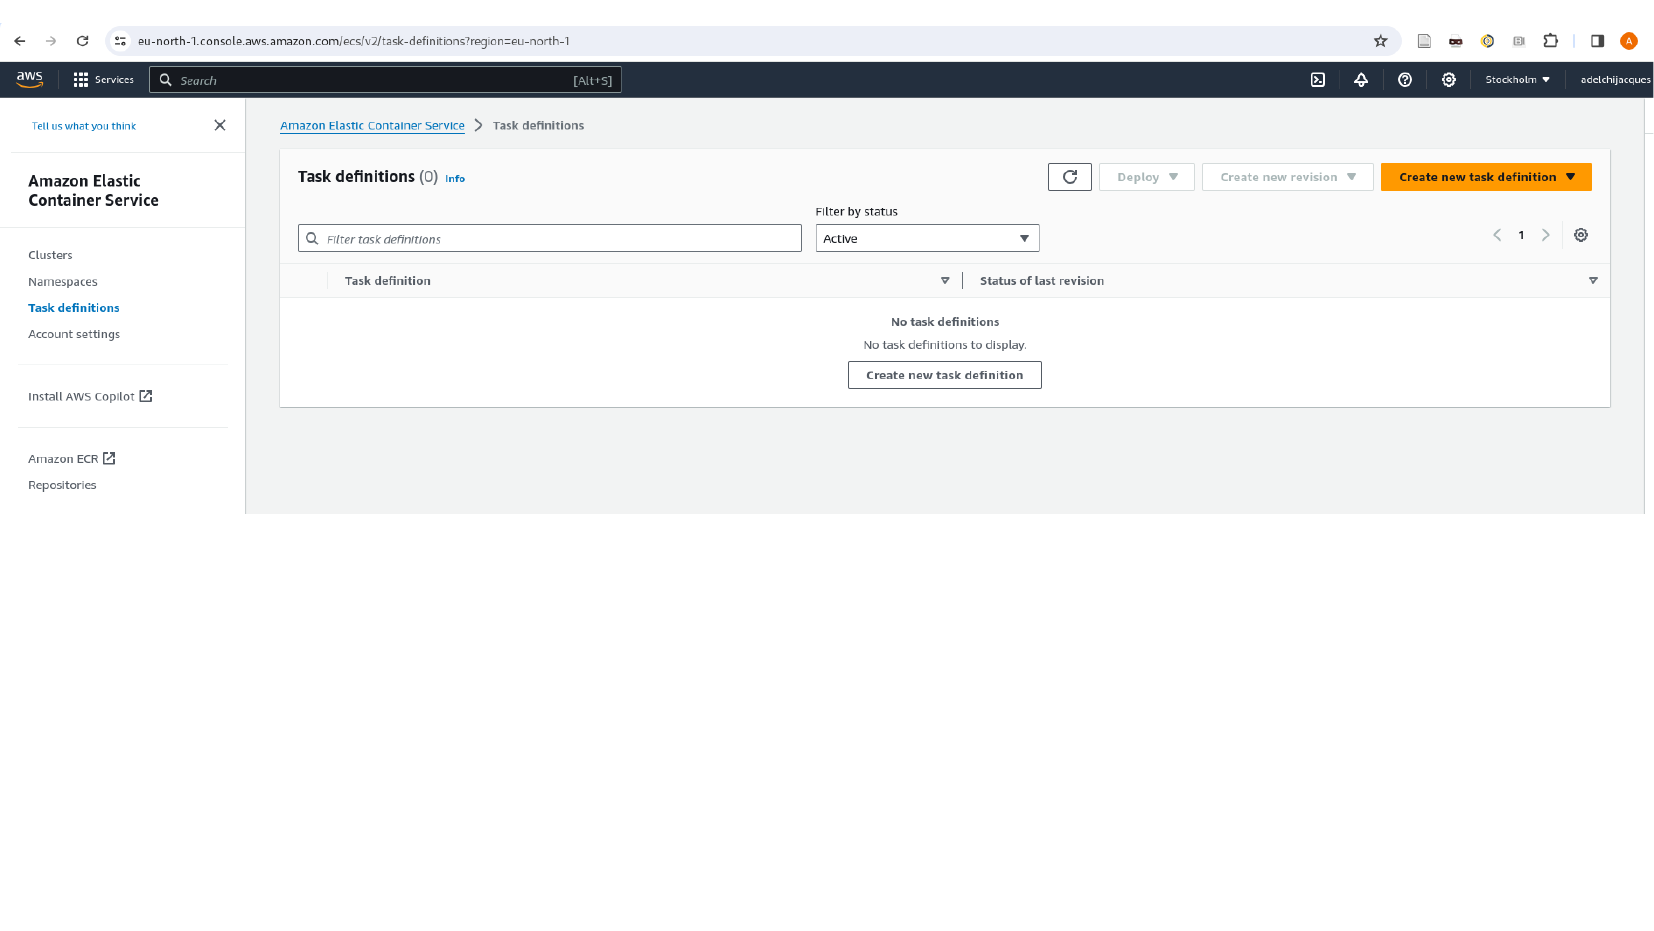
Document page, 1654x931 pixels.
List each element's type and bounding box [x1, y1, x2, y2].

picture [0, 23, 1654, 514]
